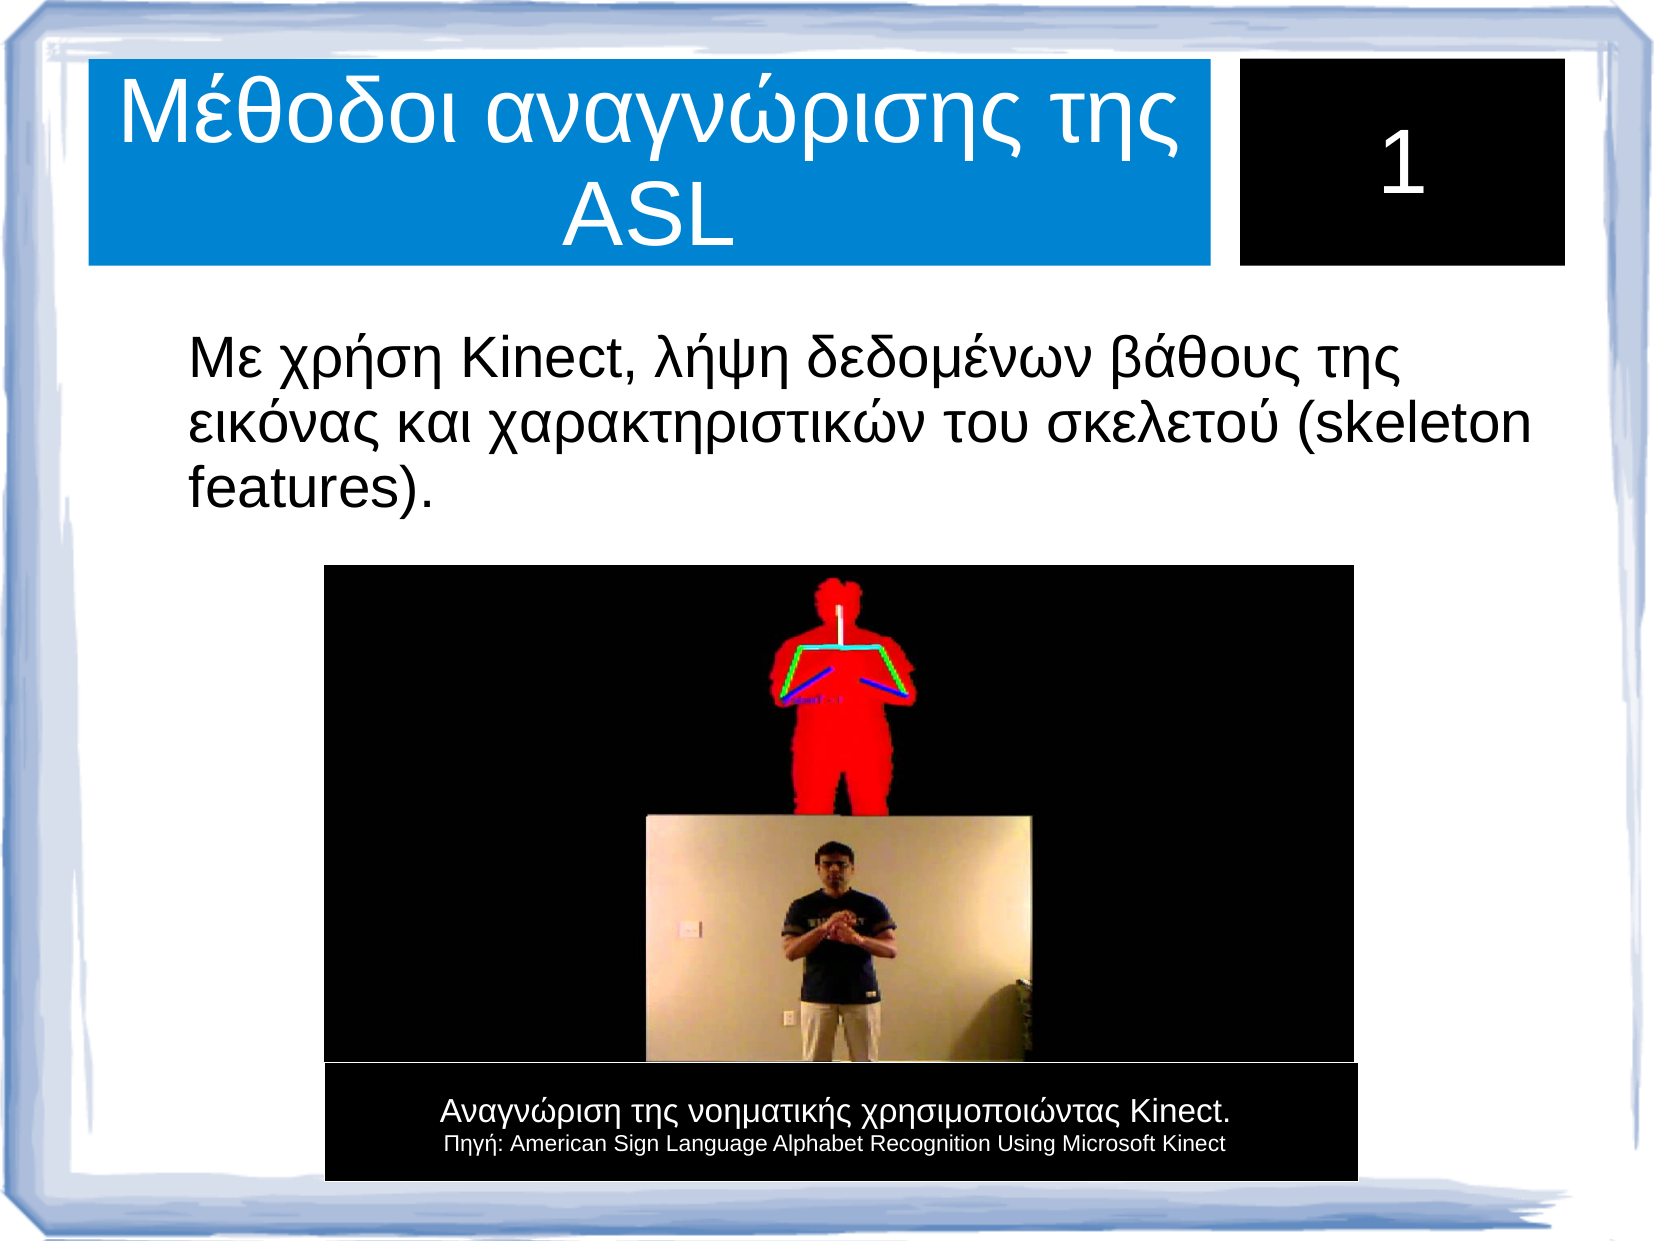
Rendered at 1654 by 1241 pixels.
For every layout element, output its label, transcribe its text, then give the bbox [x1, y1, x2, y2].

list Με χρήση Kinect, λήψη δεδομένων βάθους της εικόνας και χαρακτηριστικών του σκελετού (skeleton features). [118, 324, 1571, 1004]
text_box Αναγνώριση της νοηματικής χρησιμοποιώντας Kinect. Πηγή: American Sign Language Alphabet Recognition Using Microsoft Kinect [324, 1062, 1359, 1182]
picture [0, 0, 1654, 1241]
title Μέθοδοι αναγνώρισης της ASL [88, 59, 1211, 266]
title 1 [1240, 58, 1565, 266]
